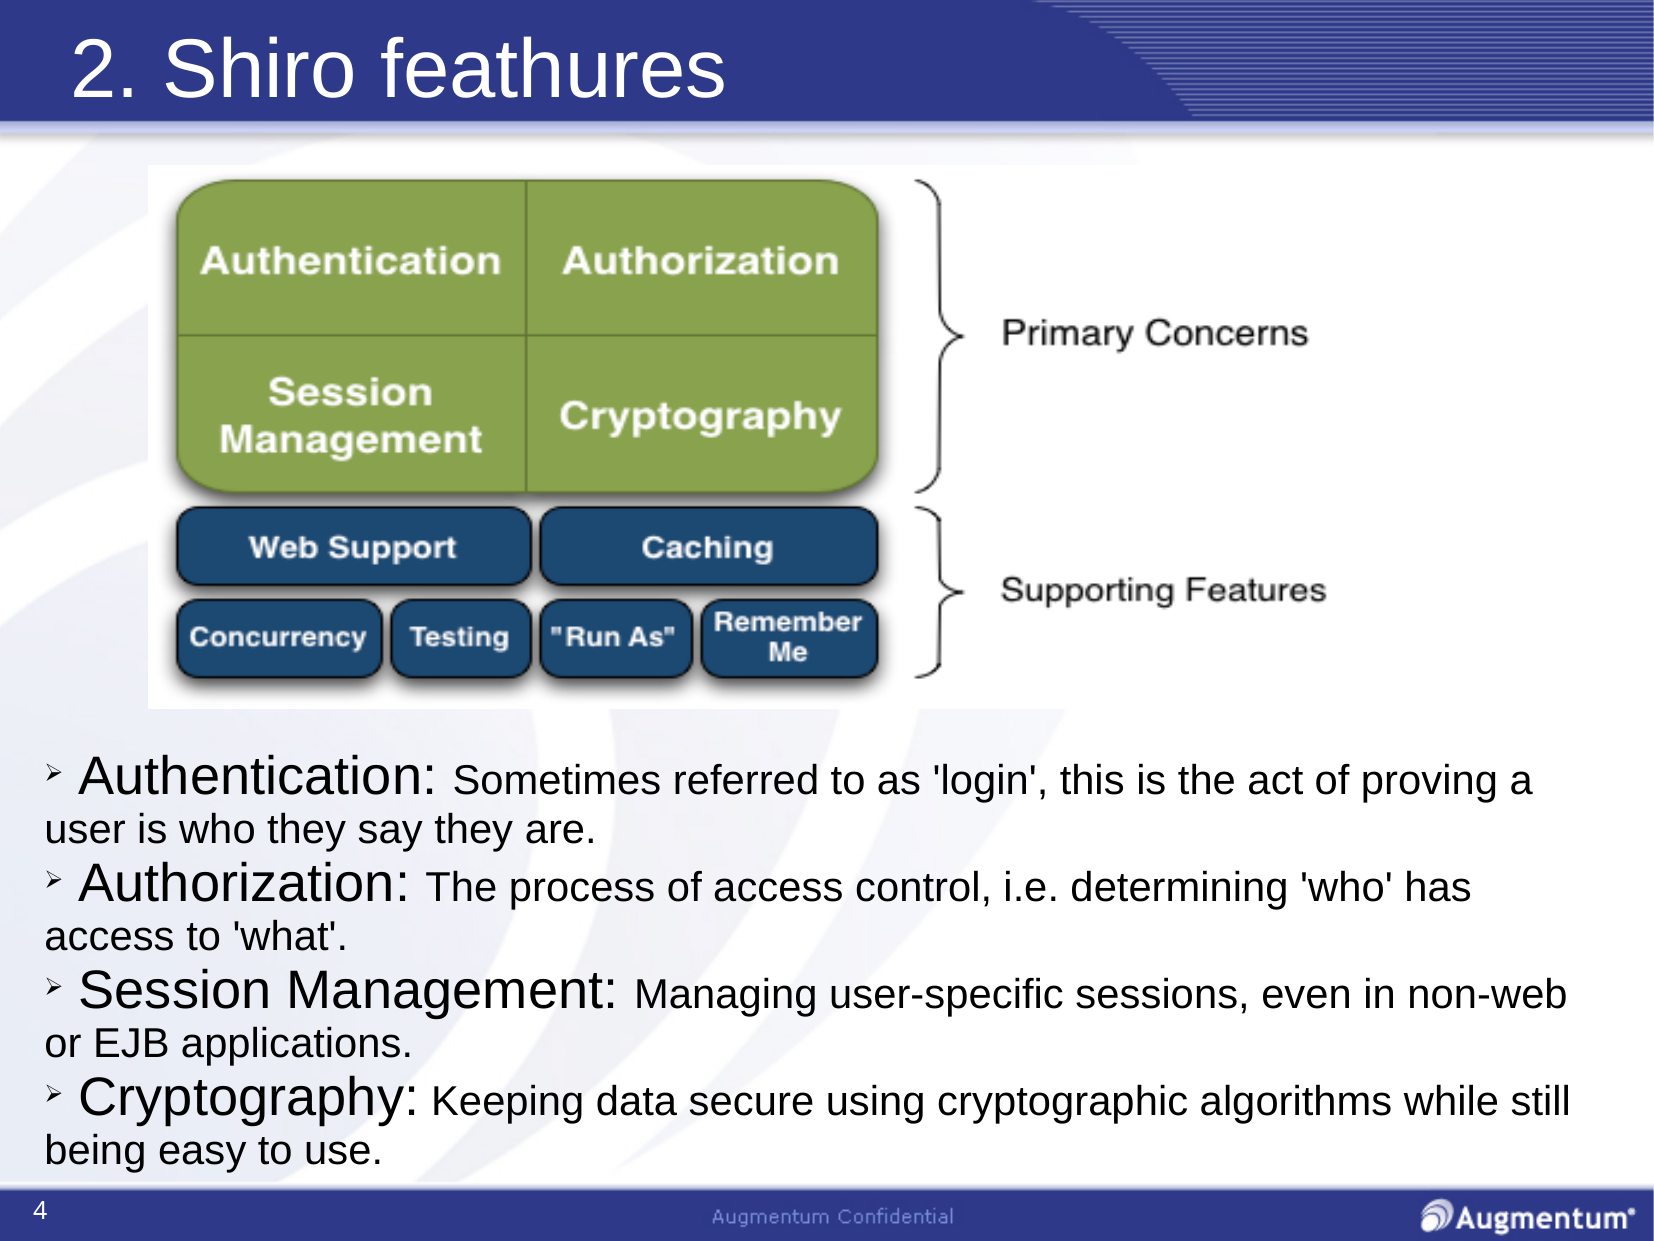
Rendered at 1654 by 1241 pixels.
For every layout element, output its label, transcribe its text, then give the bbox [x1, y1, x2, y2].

text_box 2. Shiro feathures [55, 15, 1598, 108]
text_box Authentication: Sometimes referred to as 'login', this is the act of proving a user is who they say they are. Authorization: The process of access control, i.e. determining 'who' has access to 'what'. Session Management: Managing user-specific sessions, even in non-web or EJB applications. Cryptography: Keeping data secure using cryptographic algorithms while still being easy to use. [29, 738, 1595, 1183]
picture [0, 0, 1654, 1241]
